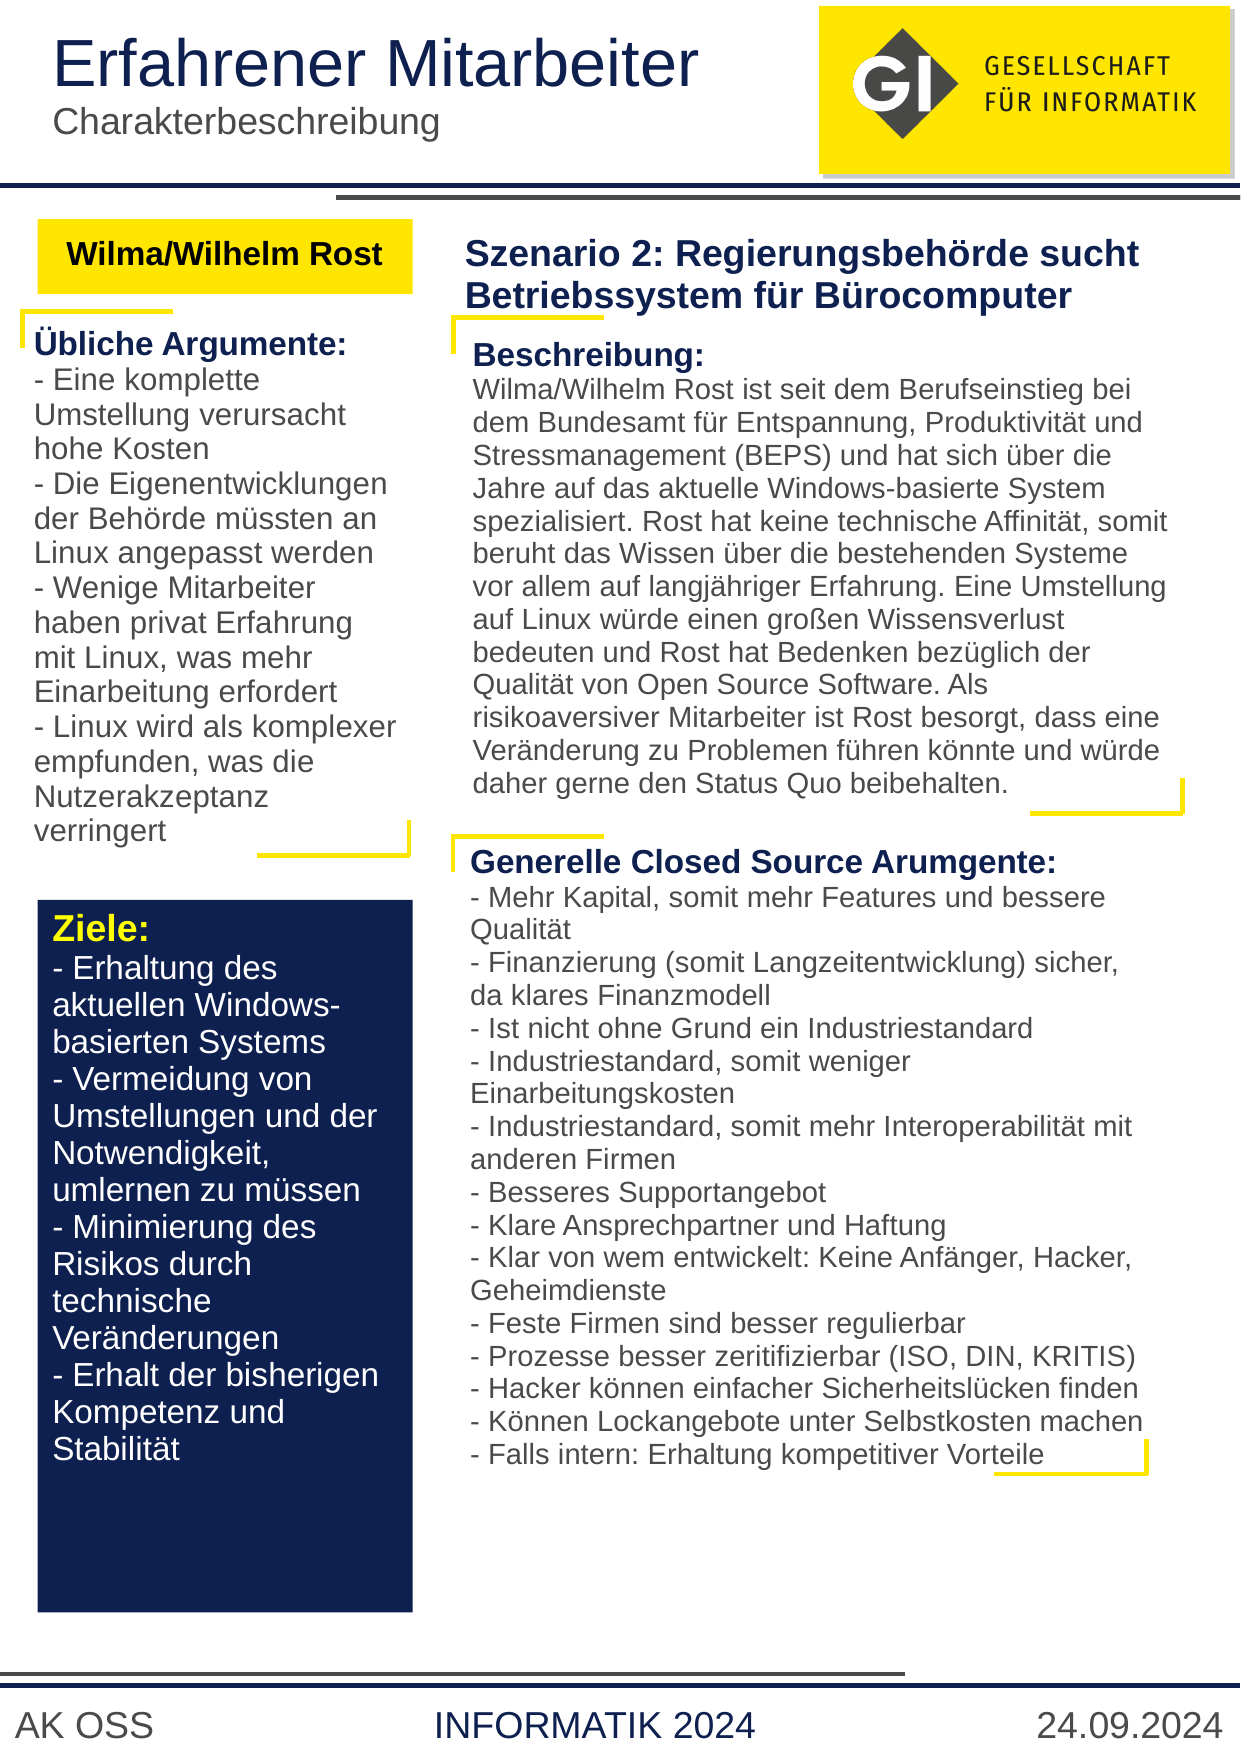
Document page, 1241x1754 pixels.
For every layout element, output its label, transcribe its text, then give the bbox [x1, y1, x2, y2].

text_box 24.09.2024 [1021, 1697, 1239, 1754]
text_box Ziele: - Erhaltung des aktuellen Windows-basierten Systems - Vermeidung von Umstellungen und der Notwendigkeit, umlernen zu müssen - Minimierung des Risikos durch technische Veränderungen - Erhalt der bisherigen Kompetenz und Stabilität [37, 900, 413, 1613]
text_box Generelle Closed Source Arumgente: - Mehr Kapital, somit mehr Features und bessere Qualität - Finanzierung (somit Langzeitentwicklung) sicher, da klares Finanzmodell - Ist nicht ohne Grund ein Industriestandard - Industriestandard, somit weniger Einarbeitungskosten - Industriestandard, somit mehr Interoperabilität mit anderen Firmen - Besseres Supportangebot - Klare Ansprechpartner und Haftung - Klar von wem entwickelt: Keine Anfänger, Hacker, Geheimdienste - Feste Firmen sind besser regulierbar - Prozesse besser zeritifizierbar (ISO, DIN, KRITIS) - Hacker können einfacher Sicherheitslücken finden - Können Lockangebote unter Selbstkosten machen - Falls intern: Erhaltung kompetitiver Vorteile [455, 836, 1168, 1565]
text_box Übliche Argumente: - Eine komplette Umstellung verursacht hohe Kosten - Die Eigenentwicklungen der Behörde müssten an Linux angepasst werden - Wenige Mitarbeiter haben privat Erfahrung mit Linux, was mehr Einarbeitung erfordert - Linux wird als komplexer empfunden, was die Nutzerakzeptanz verringert [18, 317, 413, 891]
text_box INFORMATIK 2024 [419, 1697, 772, 1754]
picture [853, 28, 1196, 139]
text_box Beschreibung: Wilma/Wilhelm Rost ist seit dem Berufseinstieg bei dem Bundesamt für Entspannung, Produktivität und Stressmanagement (BEPS) und hat sich über die Jahre auf das aktuelle Windows-basierte System spezialisiert. Rost hat keine technische Affinität, somit beruht das Wissen über die bestehenden Systeme vor allem auf langjähriger Erfahrung. Eine Umstellung auf Linux würde einen großen Wissensverlust bedeuten und Rost hat Bedenken bezüglich der Qualität von Open Source Software. Als risikoaversiver Mitarbeiter ist Rost besorgt, dass eine Veränderung zu Problemen führen könnte und würde daher gerne den Status Quo beibehalten. [457, 328, 1189, 967]
text_box Szenario 2: Regierungsbehörde sucht Betriebssystem für Bürocomputer [450, 225, 1238, 324]
text_box Wilma/Wilhelm Rost [0, 228, 450, 317]
text_box [819, 5, 1231, 174]
text_box Erfahrener Mitarbeiter Charakterbeschreibung [37, 18, 788, 169]
text_box AK OSS [0, 1697, 170, 1754]
text_box [37, 219, 413, 228]
